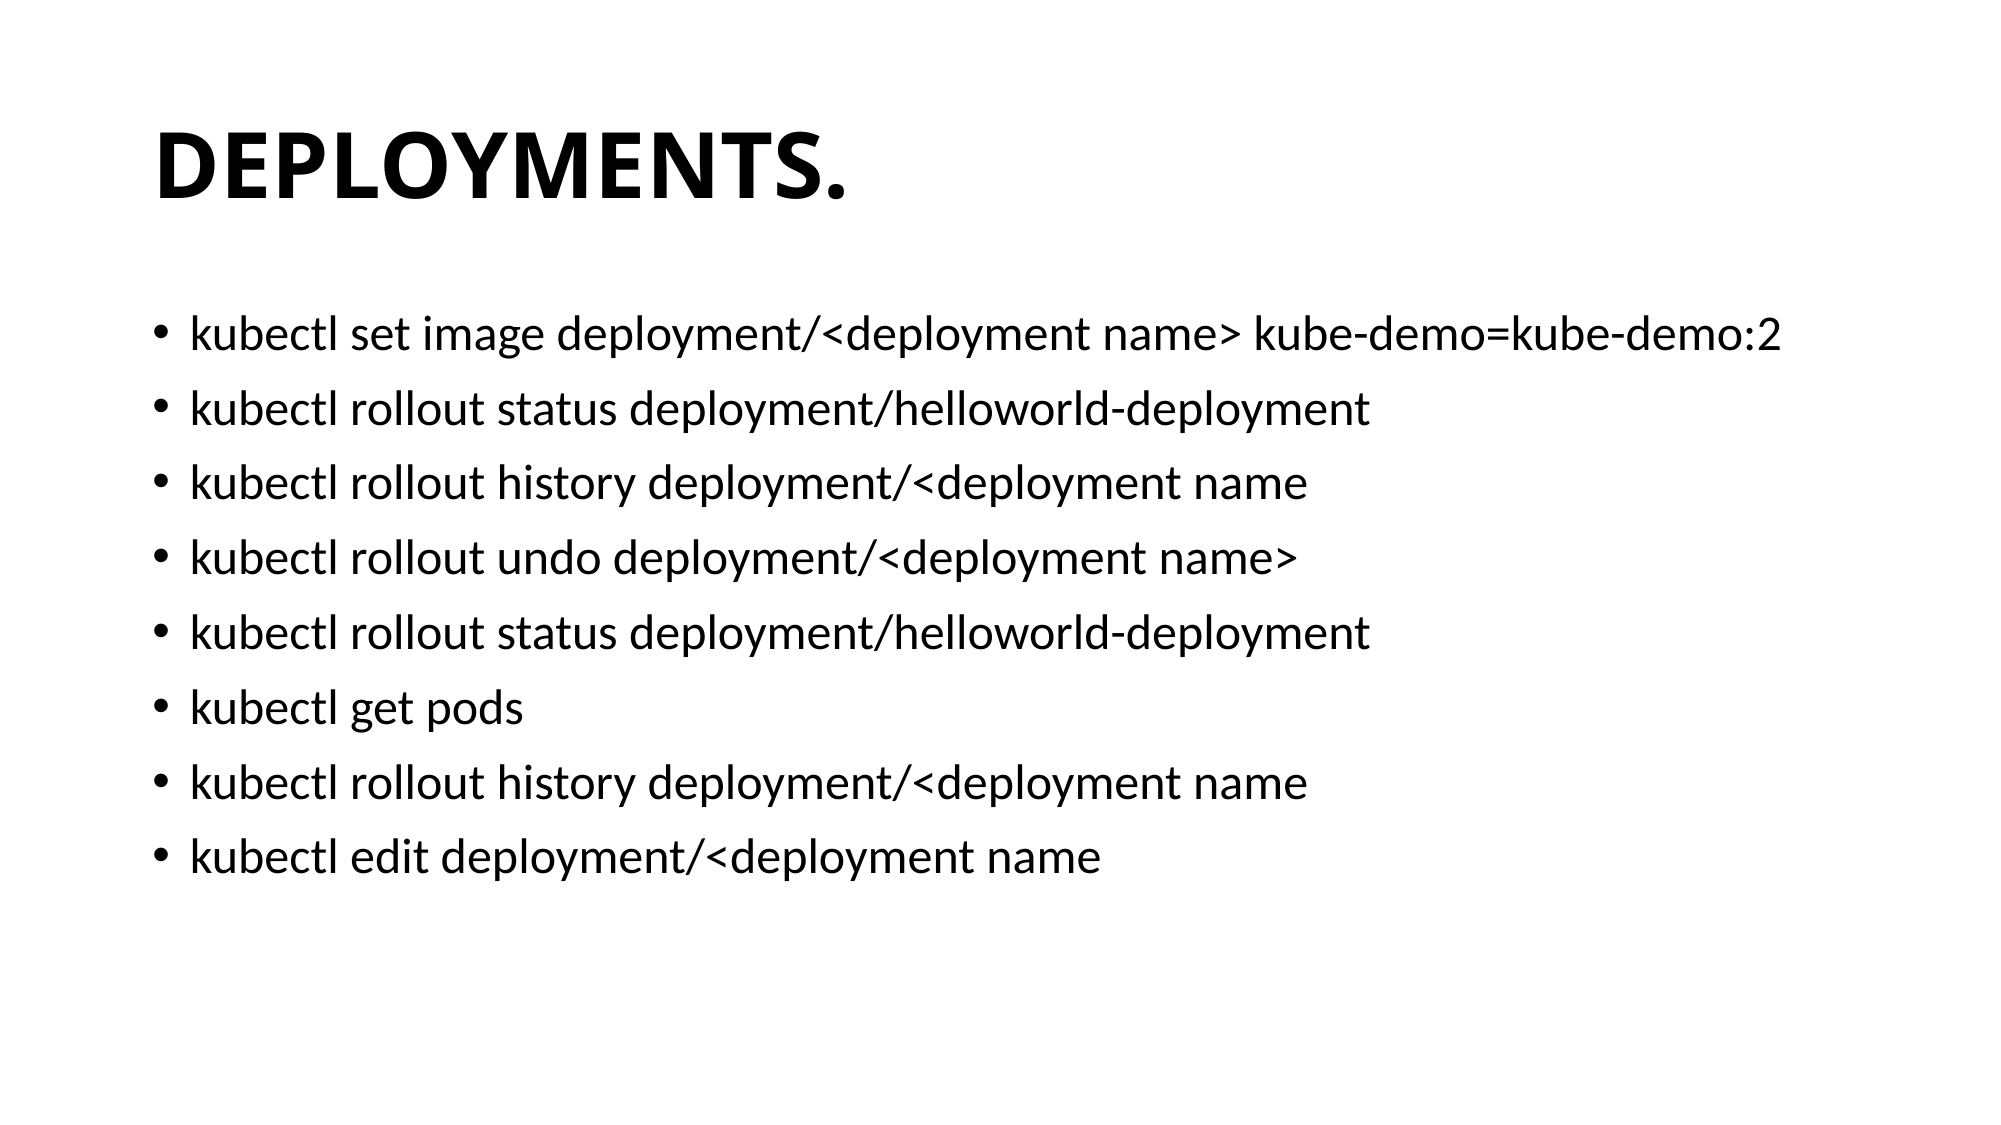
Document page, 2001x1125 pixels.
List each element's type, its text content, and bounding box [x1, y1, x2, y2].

title DEPLOYMENTS. [137, 59, 1863, 278]
list kubectl set image deployment/<deployment name> kube-demo=kube-demo:2 kubectl rollout status deployment/helloworld-deployment kubectl rollout history deployment/<deployment name kubectl rollout undo deployment/<deployment name> kubectl rollout status deployment/helloworld-deployment kubectl get pods kubectl rollout history deployment/<deployment name kubectl edit deployment/<deployment name [137, 299, 1863, 1014]
